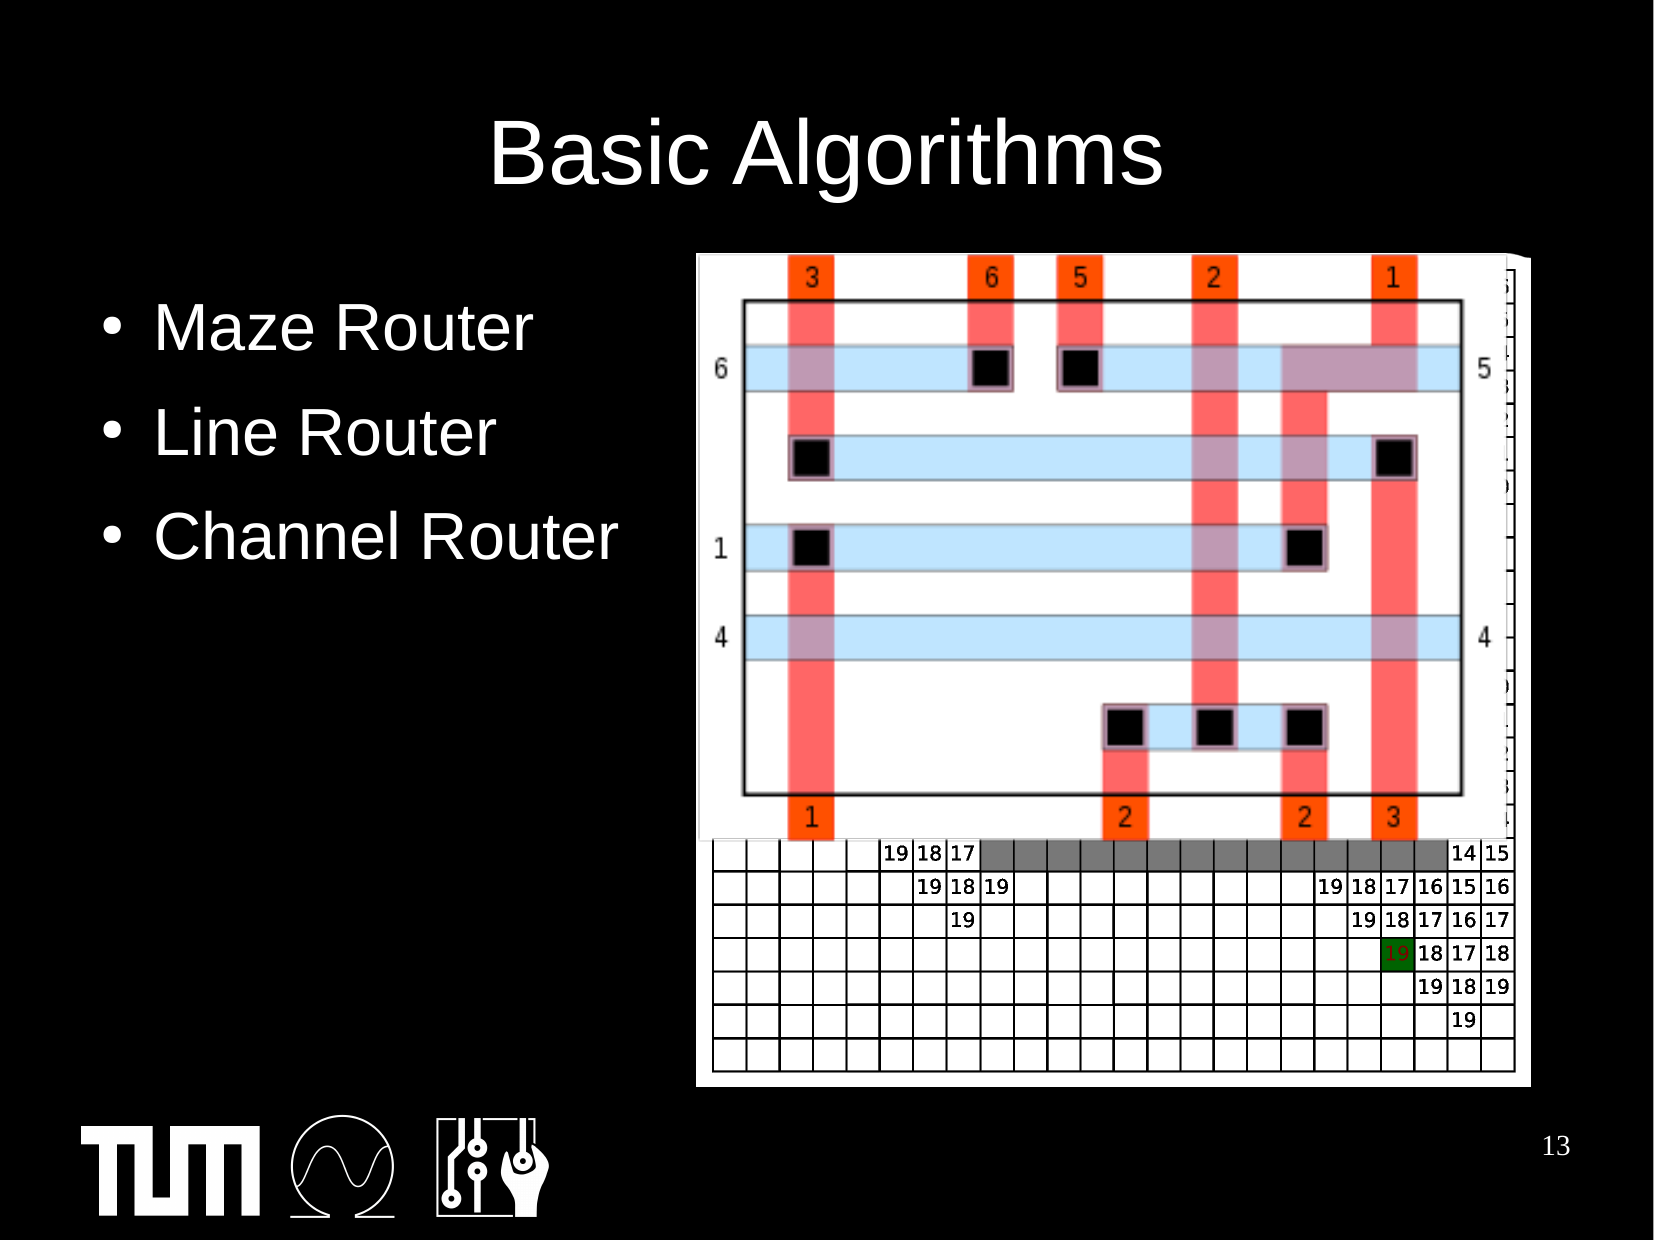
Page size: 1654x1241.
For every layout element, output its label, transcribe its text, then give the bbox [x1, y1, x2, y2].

list Maze Router Line Router Channel Router [82, 290, 1571, 1109]
picture [63, 1108, 272, 1227]
picture [283, 1109, 402, 1227]
picture [425, 1109, 554, 1227]
title Basic Algorithms [82, 49, 1571, 257]
picture [695, 253, 1531, 1087]
